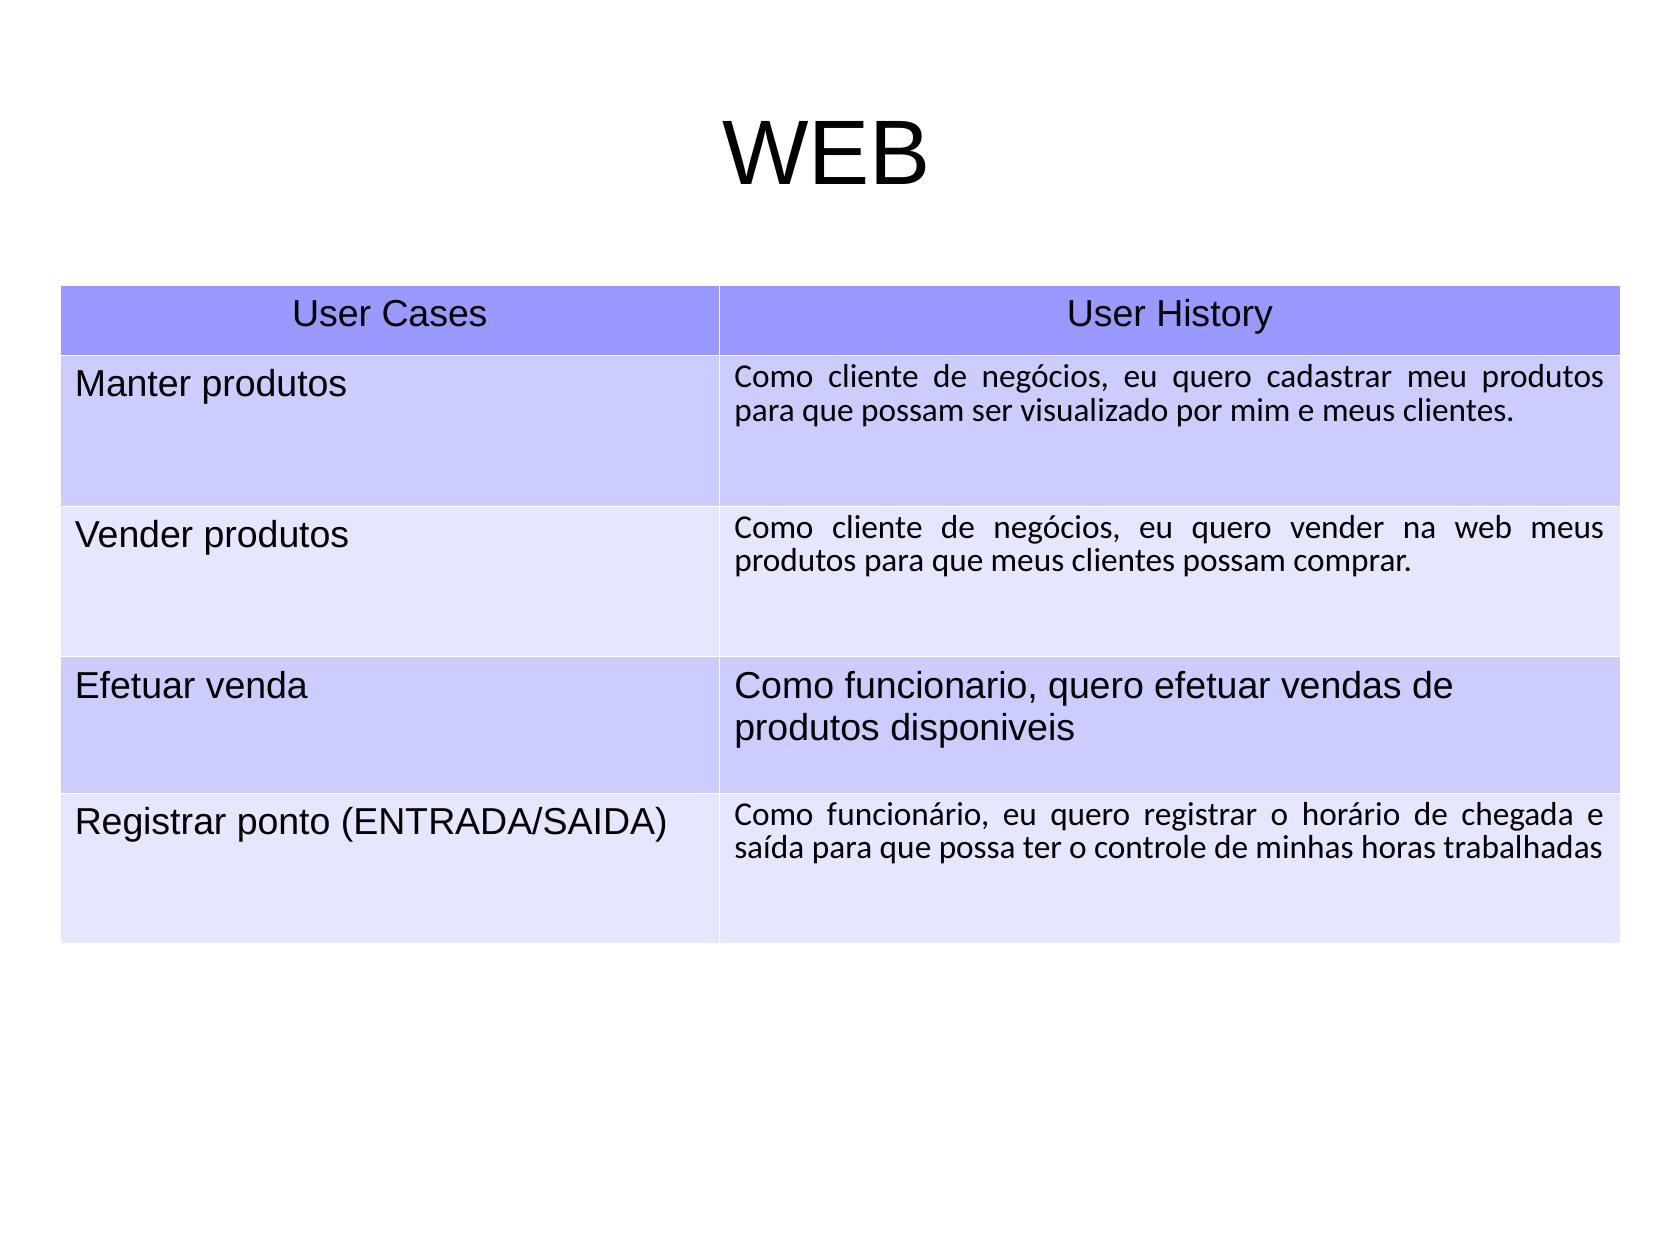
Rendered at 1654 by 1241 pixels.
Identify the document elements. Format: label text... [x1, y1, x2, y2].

table_cell Vender produtos [61, 507, 719, 656]
title WEB [82, 49, 1571, 257]
table_cell Como funcionario, quero efetuar vendas de produtos disponiveis [720, 657, 1620, 793]
table_header User History [720, 286, 1620, 355]
table_cell Efetuar venda [61, 657, 719, 793]
table_header User Cases [61, 286, 719, 355]
table_cell Manter produtos [61, 356, 719, 506]
table_cell Registrar ponto (ENTRADA/SAIDA) [61, 794, 719, 943]
table_cell Como funcionário, eu quero registrar o horário de chegada e saída para que possa ter o controle de minhas horas trabalhadas [720, 794, 1620, 943]
table_cell Como cliente de negócios, eu quero cadastrar meu produtos para que possam ser visualizado por mim e meus clientes. [720, 356, 1620, 506]
table_cell Como cliente de negócios, eu quero vender na web meus produtos para que meus clientes possam comprar. [720, 507, 1620, 656]
